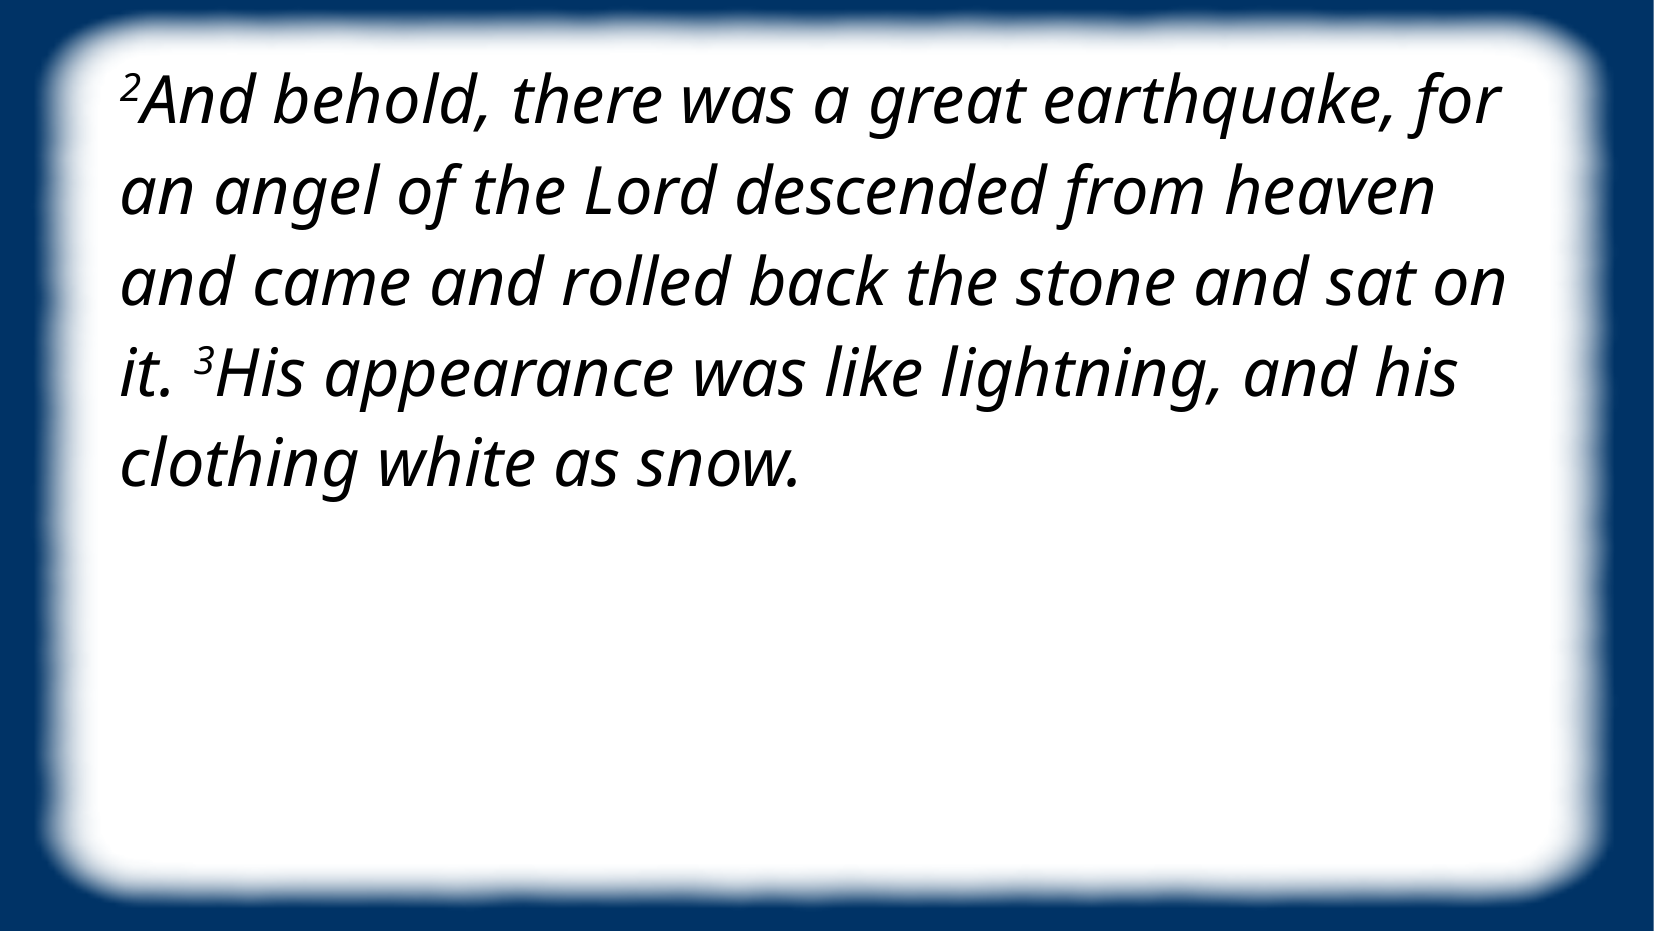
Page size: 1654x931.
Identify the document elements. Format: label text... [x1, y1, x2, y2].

text_box 2And behold, there was a great earthquake, for an angel of the Lord descended from heaven and came and rolled back the stone and sat on it. 3His appearance was like lightning, and his clothing white as snow. [105, 45, 1561, 504]
picture [0, 0, 1654, 931]
